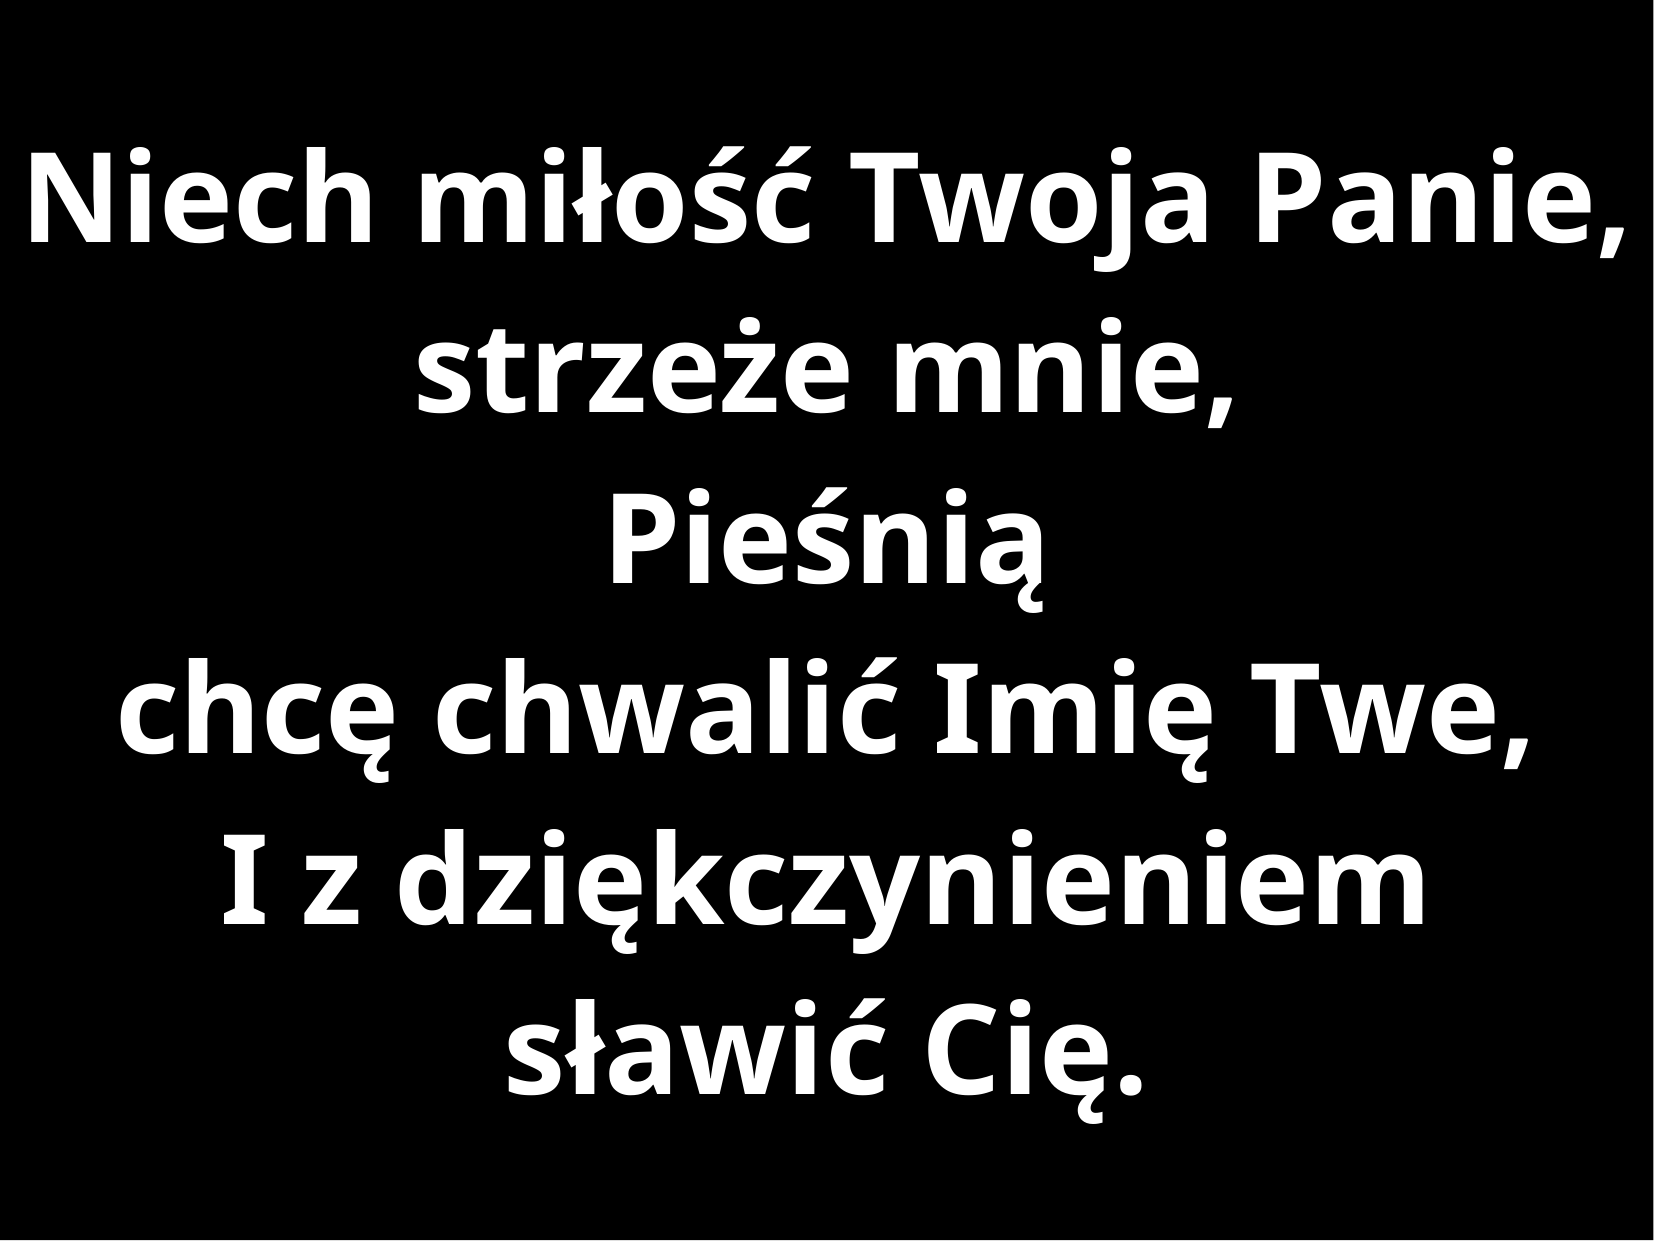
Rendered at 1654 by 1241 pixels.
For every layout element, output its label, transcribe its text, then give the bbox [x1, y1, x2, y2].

title Niech miłość Twoja Panie, strzeże mnie, Pieśnią chcę chwalić Imię Twe, I z dziękczynieniem sławić Cię. [0, 0, 1654, 1241]
